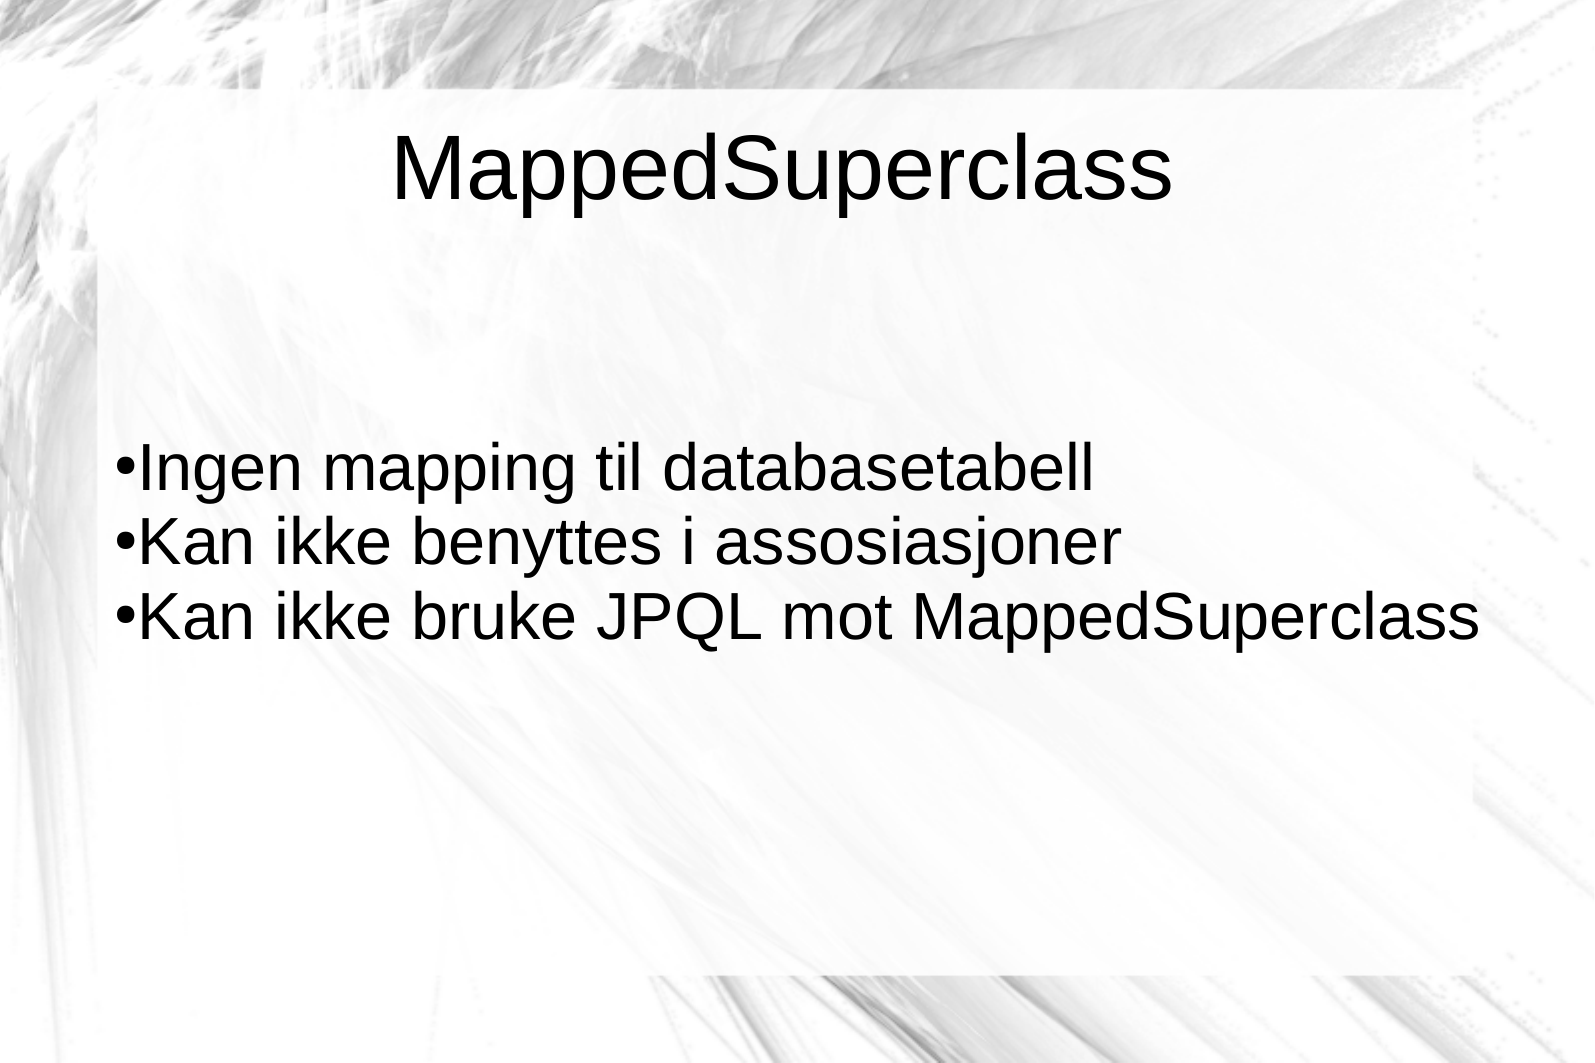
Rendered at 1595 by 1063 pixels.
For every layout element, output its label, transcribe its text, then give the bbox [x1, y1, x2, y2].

title MappedSuperclass [113, 96, 1453, 241]
subtitle Ingen mapping til databasetabell Kan ikke benyttes i assosiasjoner Kan ikke bruke JPQL mot MappedSuperclass [113, 274, 1515, 810]
picture [0, 0, 1595, 1063]
